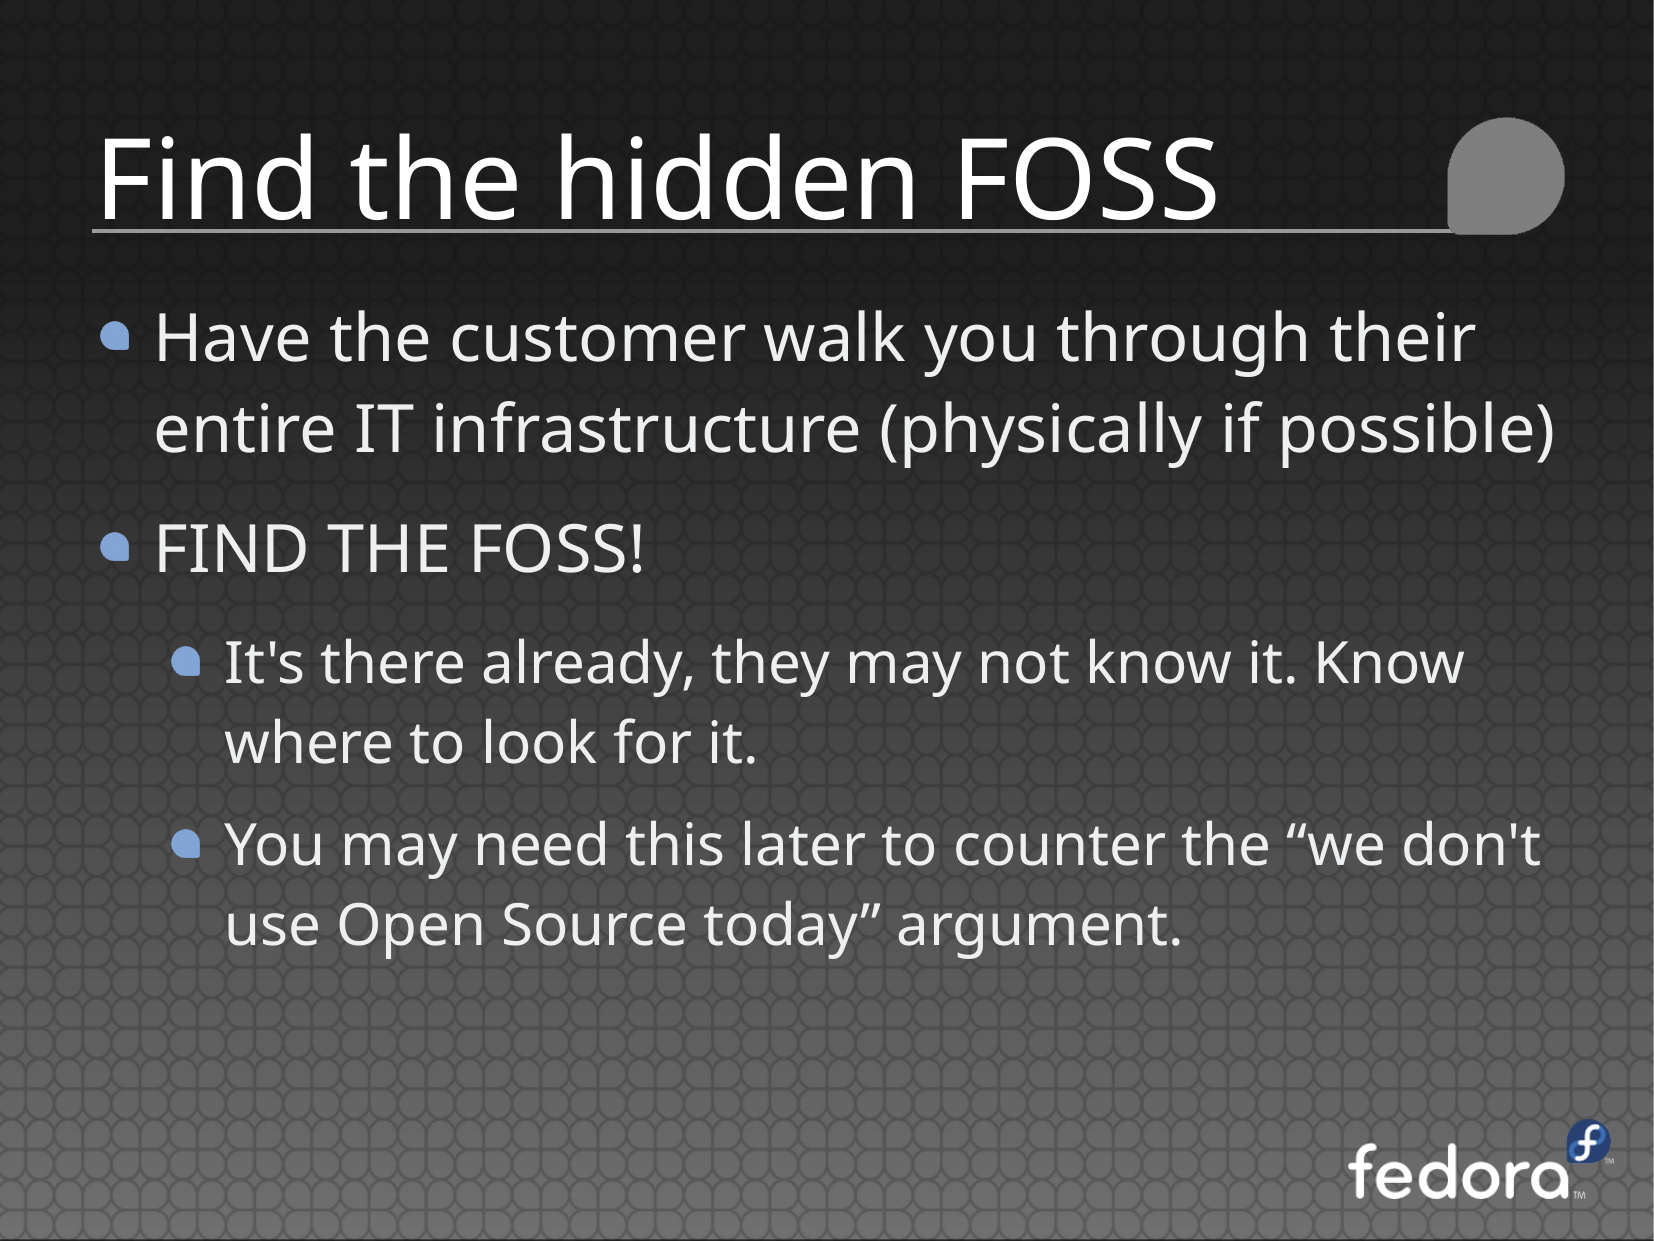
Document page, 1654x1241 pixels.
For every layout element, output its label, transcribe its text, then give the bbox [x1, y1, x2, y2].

list Have the customer walk you through their entire IT infrastructure (physically if possible) FIND THE FOSS! It's there already, they may not know it. Know where to look for it. You may need this later to counter the “we don't use Open Source today” argument. [82, 290, 1571, 1094]
title Find the hidden FOSS [94, 100, 1426, 251]
picture [0, 0, 1654, 1241]
